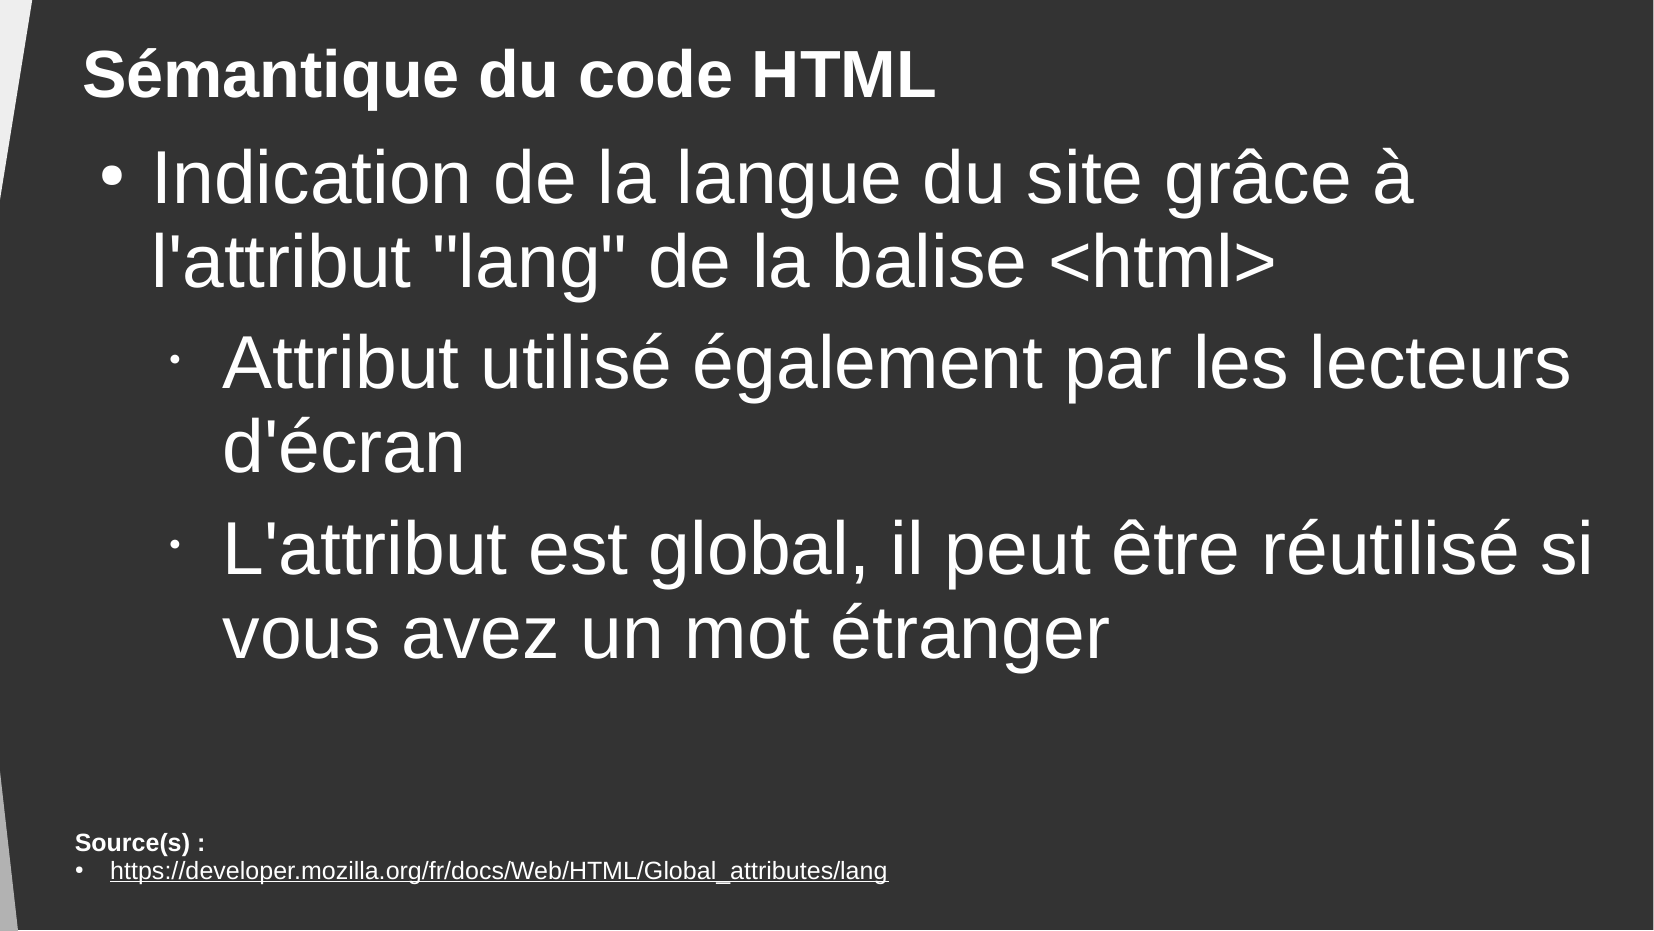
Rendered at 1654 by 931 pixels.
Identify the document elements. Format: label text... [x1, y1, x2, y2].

text_box [0, 0, 33, 200]
title Sémantique du code HTML [82, 36, 1571, 114]
text_box Source(s) : https://developer.mozilla.org/fr/docs/Web/HTML/Global_attributes/lang [59, 821, 1546, 921]
text_box [0, 771, 19, 931]
list Indication de la langue du site grâce à l'attribut "lang" de la balise <html> Attribut utilisé également par les lecteurs d'écran L'attribut est global, il peut être réutilisé si vous avez un mot étranger [80, 135, 1630, 792]
